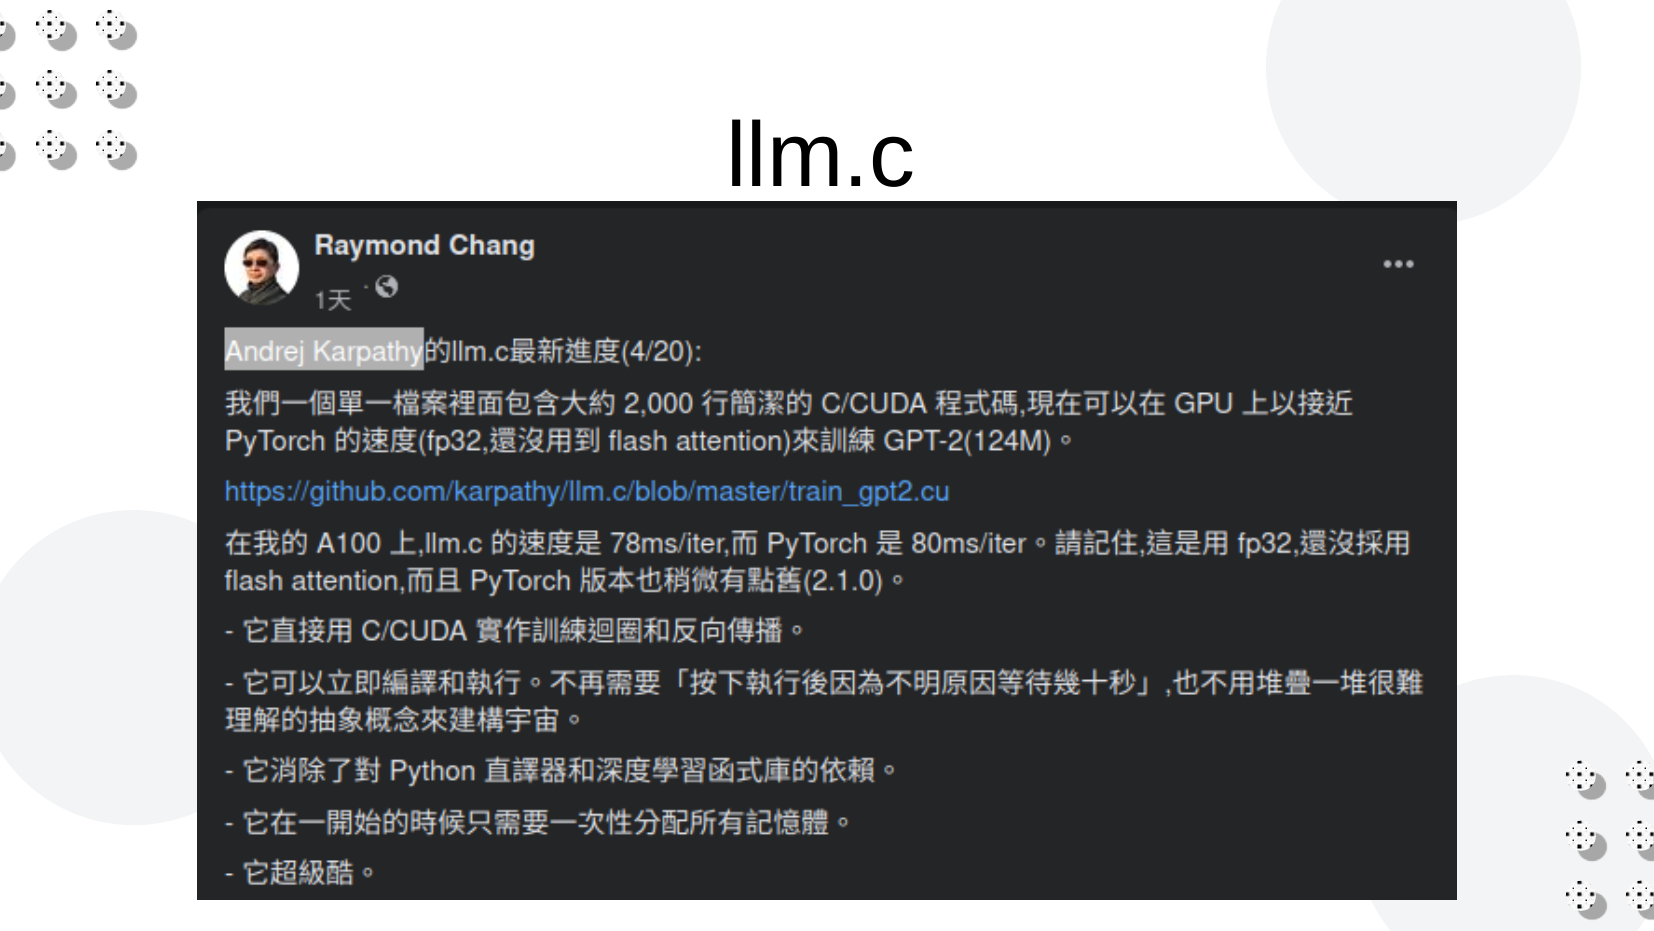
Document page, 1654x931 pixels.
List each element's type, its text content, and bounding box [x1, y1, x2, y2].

picture [95, 9, 126, 40]
picture [1565, 760, 1596, 791]
picture [1625, 880, 1654, 911]
picture [0, 132, 7, 158]
picture [1625, 820, 1654, 851]
picture [35, 9, 66, 41]
picture [35, 129, 67, 160]
picture [0, 73, 6, 98]
picture [35, 69, 66, 100]
picture [1565, 880, 1596, 911]
picture [98, 69, 123, 76]
picture [0, 13, 6, 37]
picture [1625, 760, 1654, 791]
picture [197, 201, 1457, 901]
picture [1565, 820, 1596, 851]
title llm.c [76, 76, 1565, 233]
